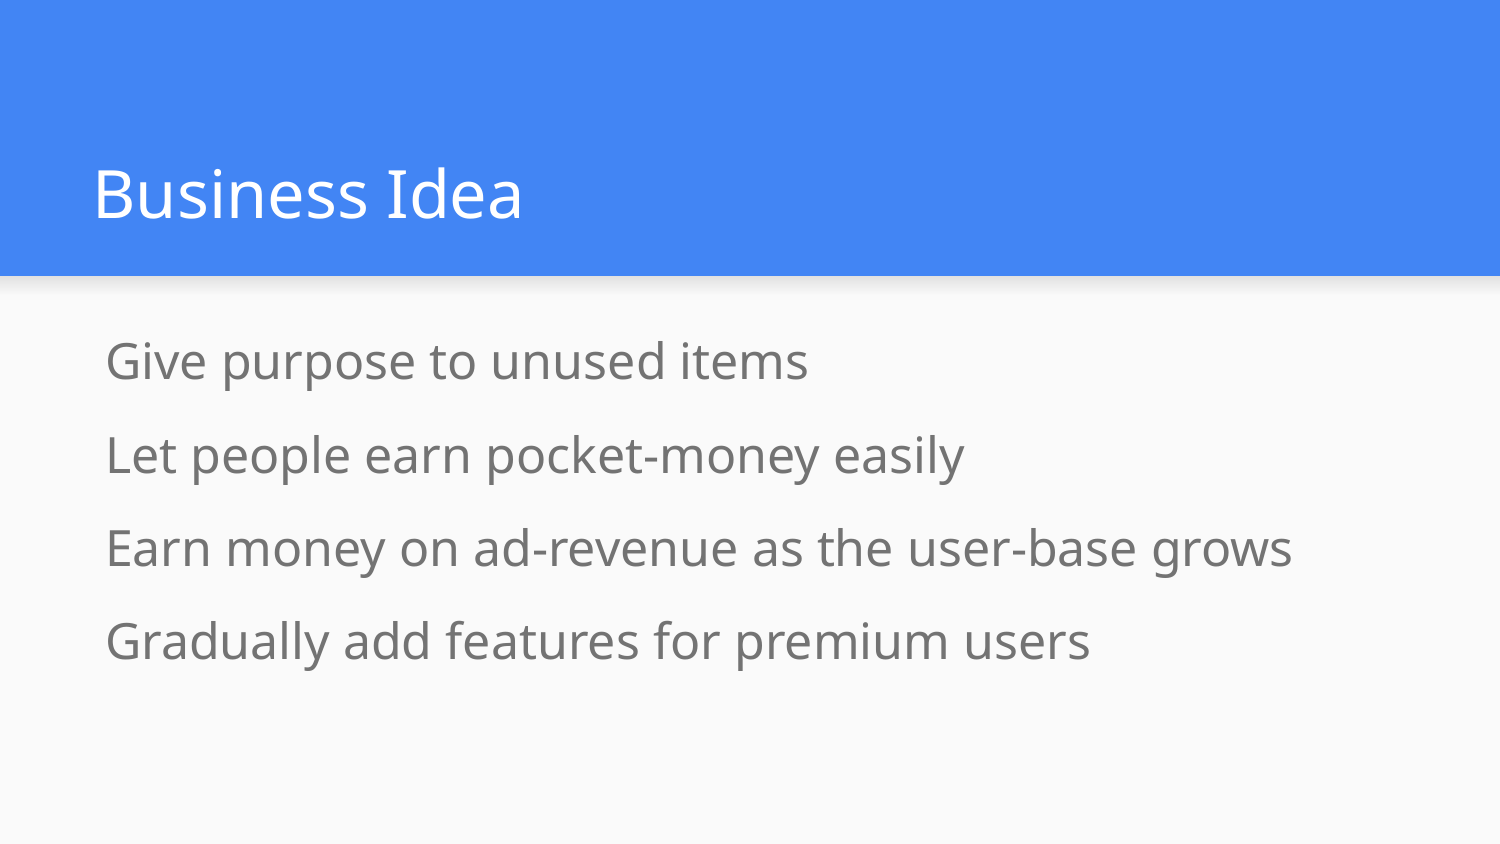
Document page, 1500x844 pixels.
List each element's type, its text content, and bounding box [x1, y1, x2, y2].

title Business Idea [77, 121, 1427, 248]
list Give purpose to unused items Let people earn pocket-money easily Earn money on ad-revenue as the user-base grows Gradually add features for premium users [77, 314, 1427, 760]
